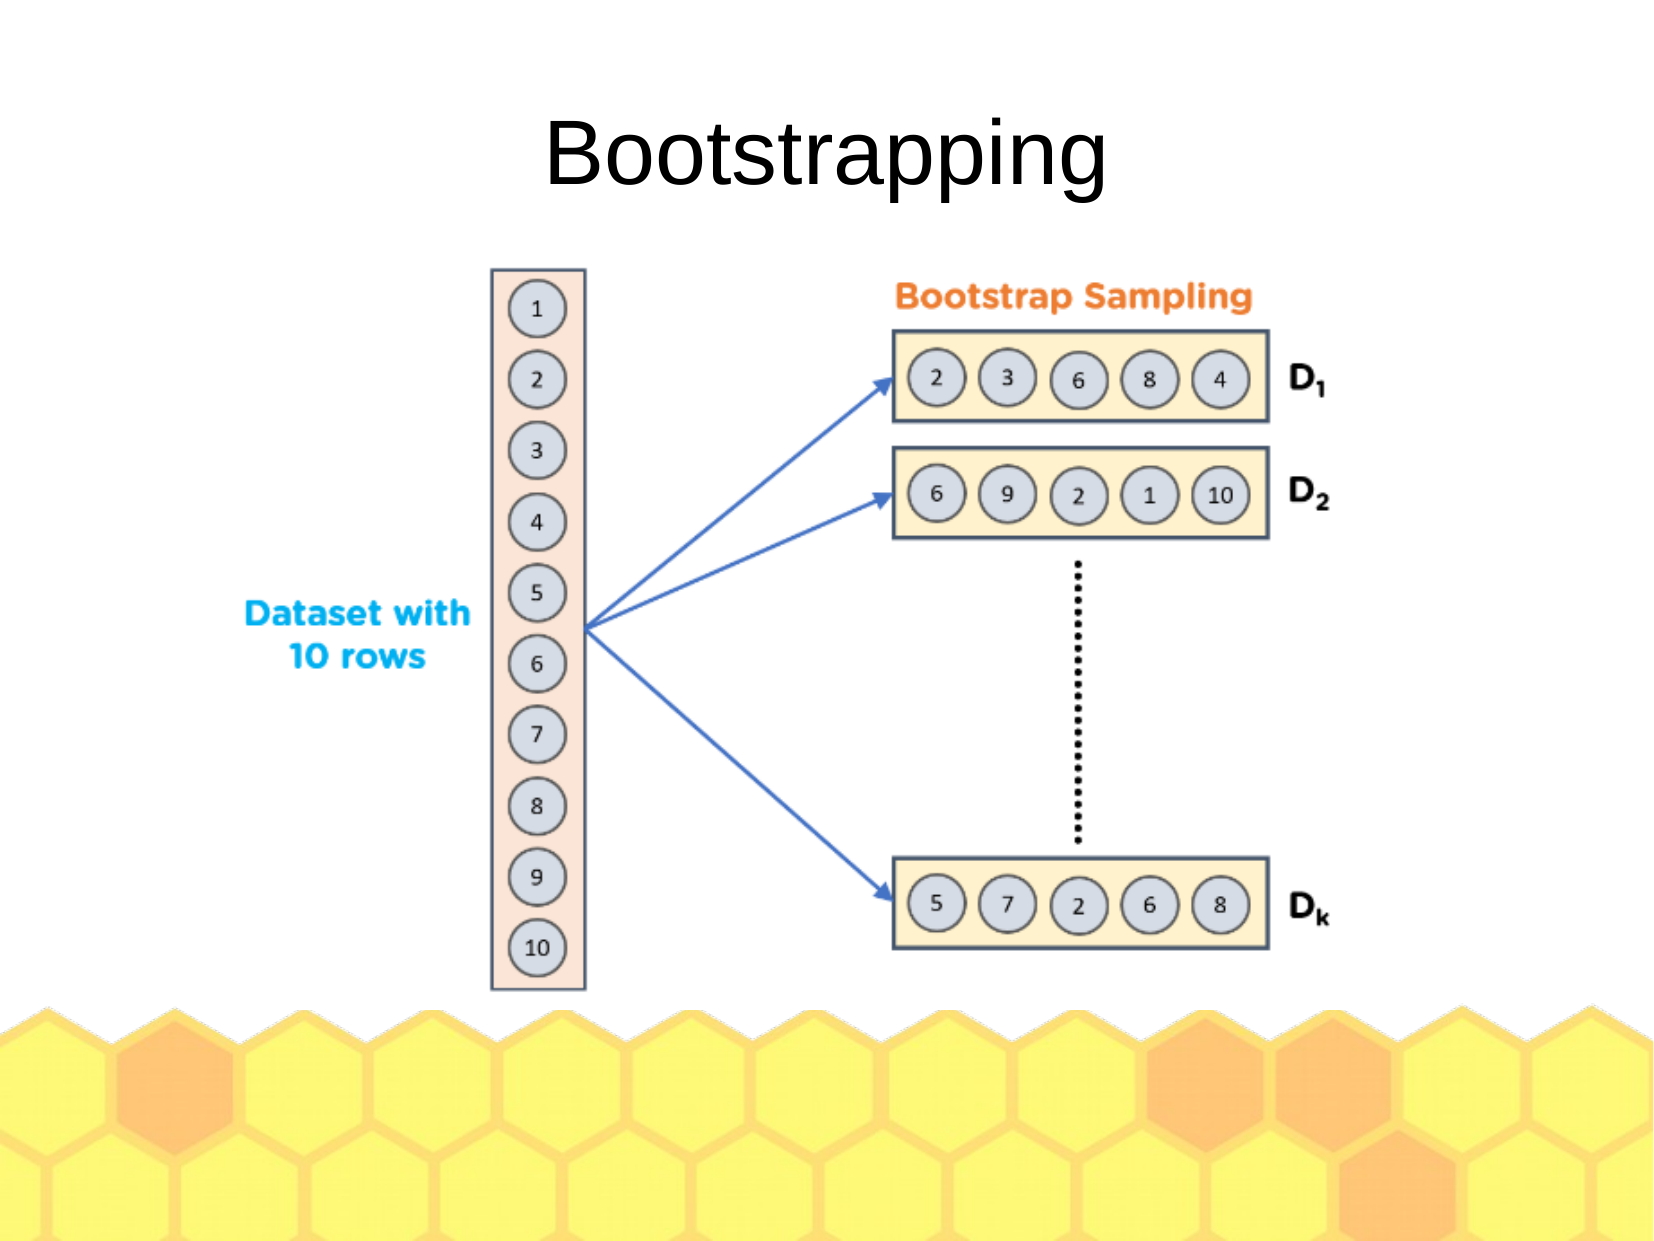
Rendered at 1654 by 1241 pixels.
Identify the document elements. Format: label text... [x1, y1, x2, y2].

title Bootstrapping [82, 49, 1571, 257]
picture [0, 238, 1654, 1241]
